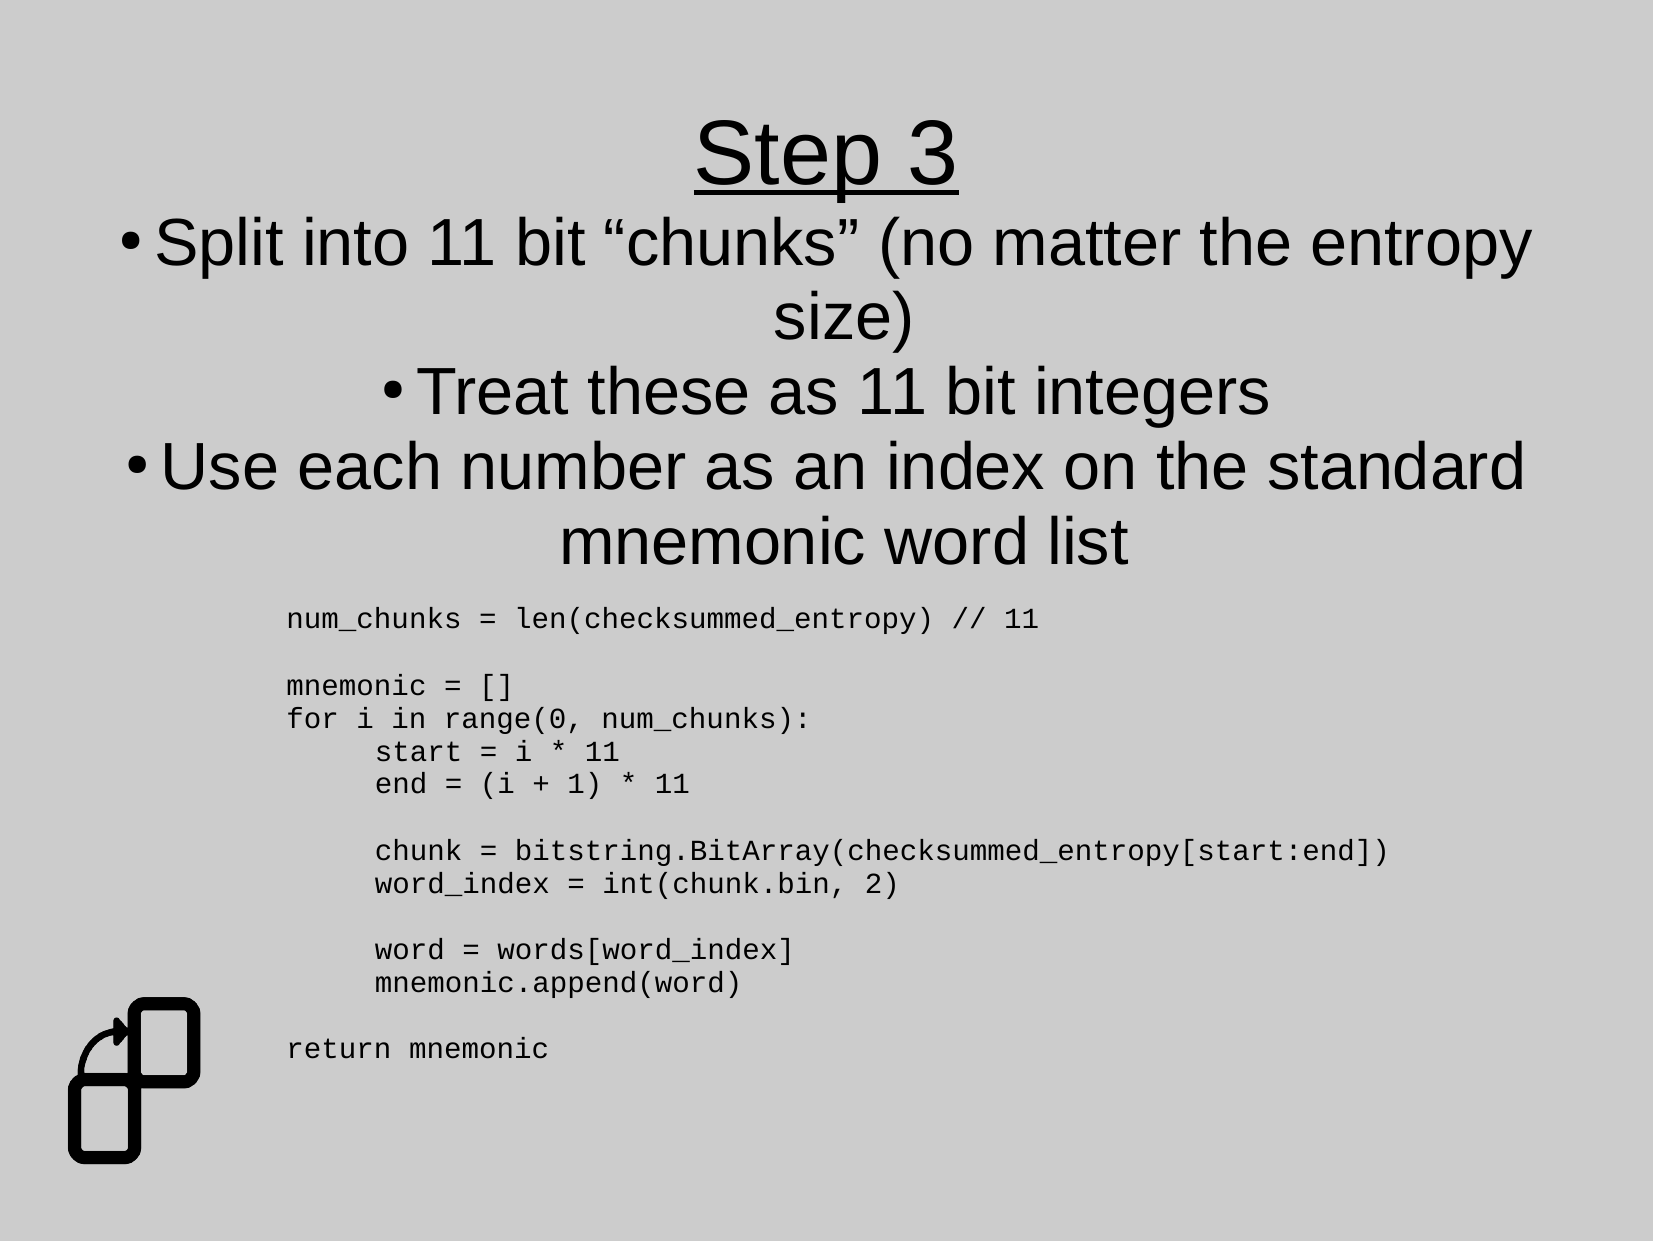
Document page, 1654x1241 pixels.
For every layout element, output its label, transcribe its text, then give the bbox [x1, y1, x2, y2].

text_box num_chunks = len(checksummed_entropy) // 11 mnemonic = [] for i in range(0, num_chunks): start = i * 11 end = (i + 1) * 11 chunk = bitstring.BitArray(checksummed_entropy[start:end]) word_index = int(chunk.bin, 2) word = words[word_index] mnemonic.append(word) return mnemonic [210, 597, 1606, 1075]
title Step 3 [82, 49, 1571, 204]
subtitle Split into 11 bit “chunks” (no matter the entropy size) Treat these as 11 bit integers Use each number as an index on the standard mnemonic word list [82, 204, 1571, 706]
picture [42, 990, 223, 1171]
